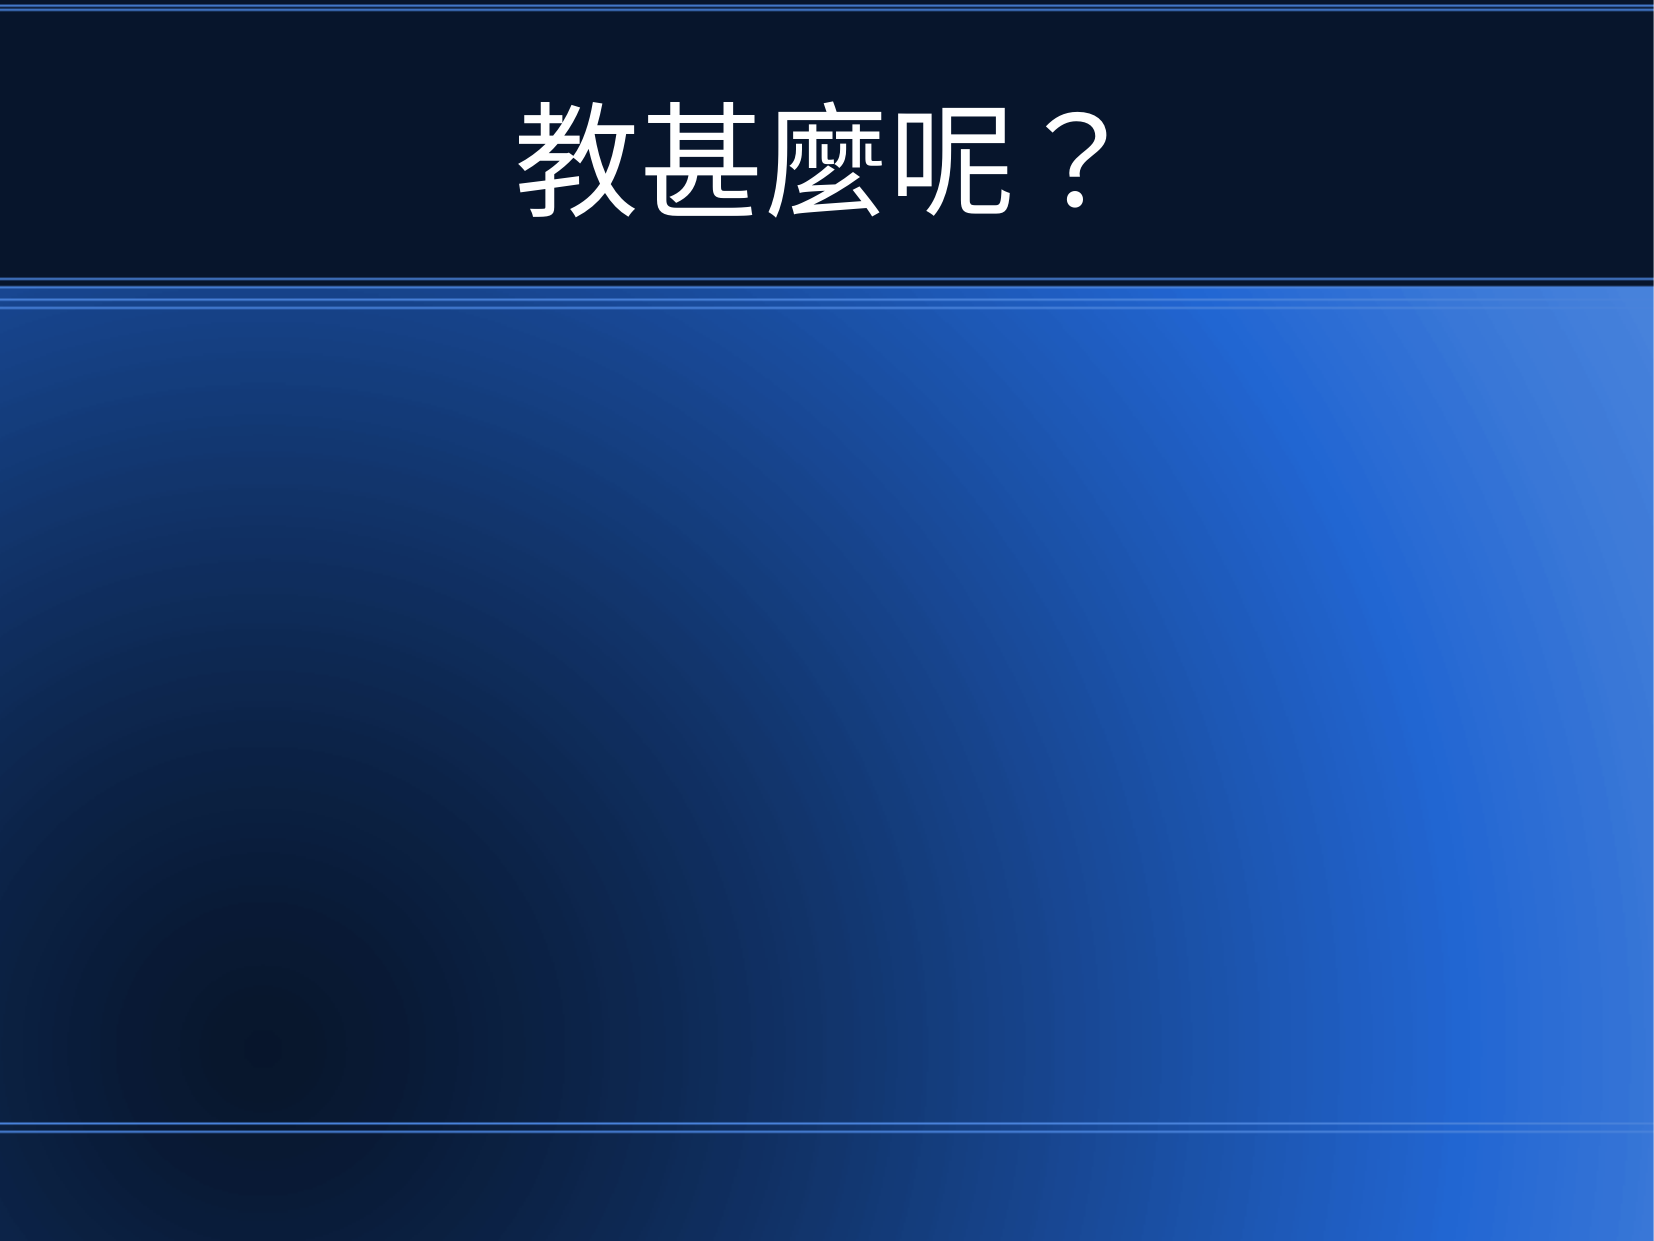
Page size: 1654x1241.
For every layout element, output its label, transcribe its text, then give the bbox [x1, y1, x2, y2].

title 教甚麼呢？ [82, 49, 1571, 257]
picture [0, 0, 1654, 1241]
